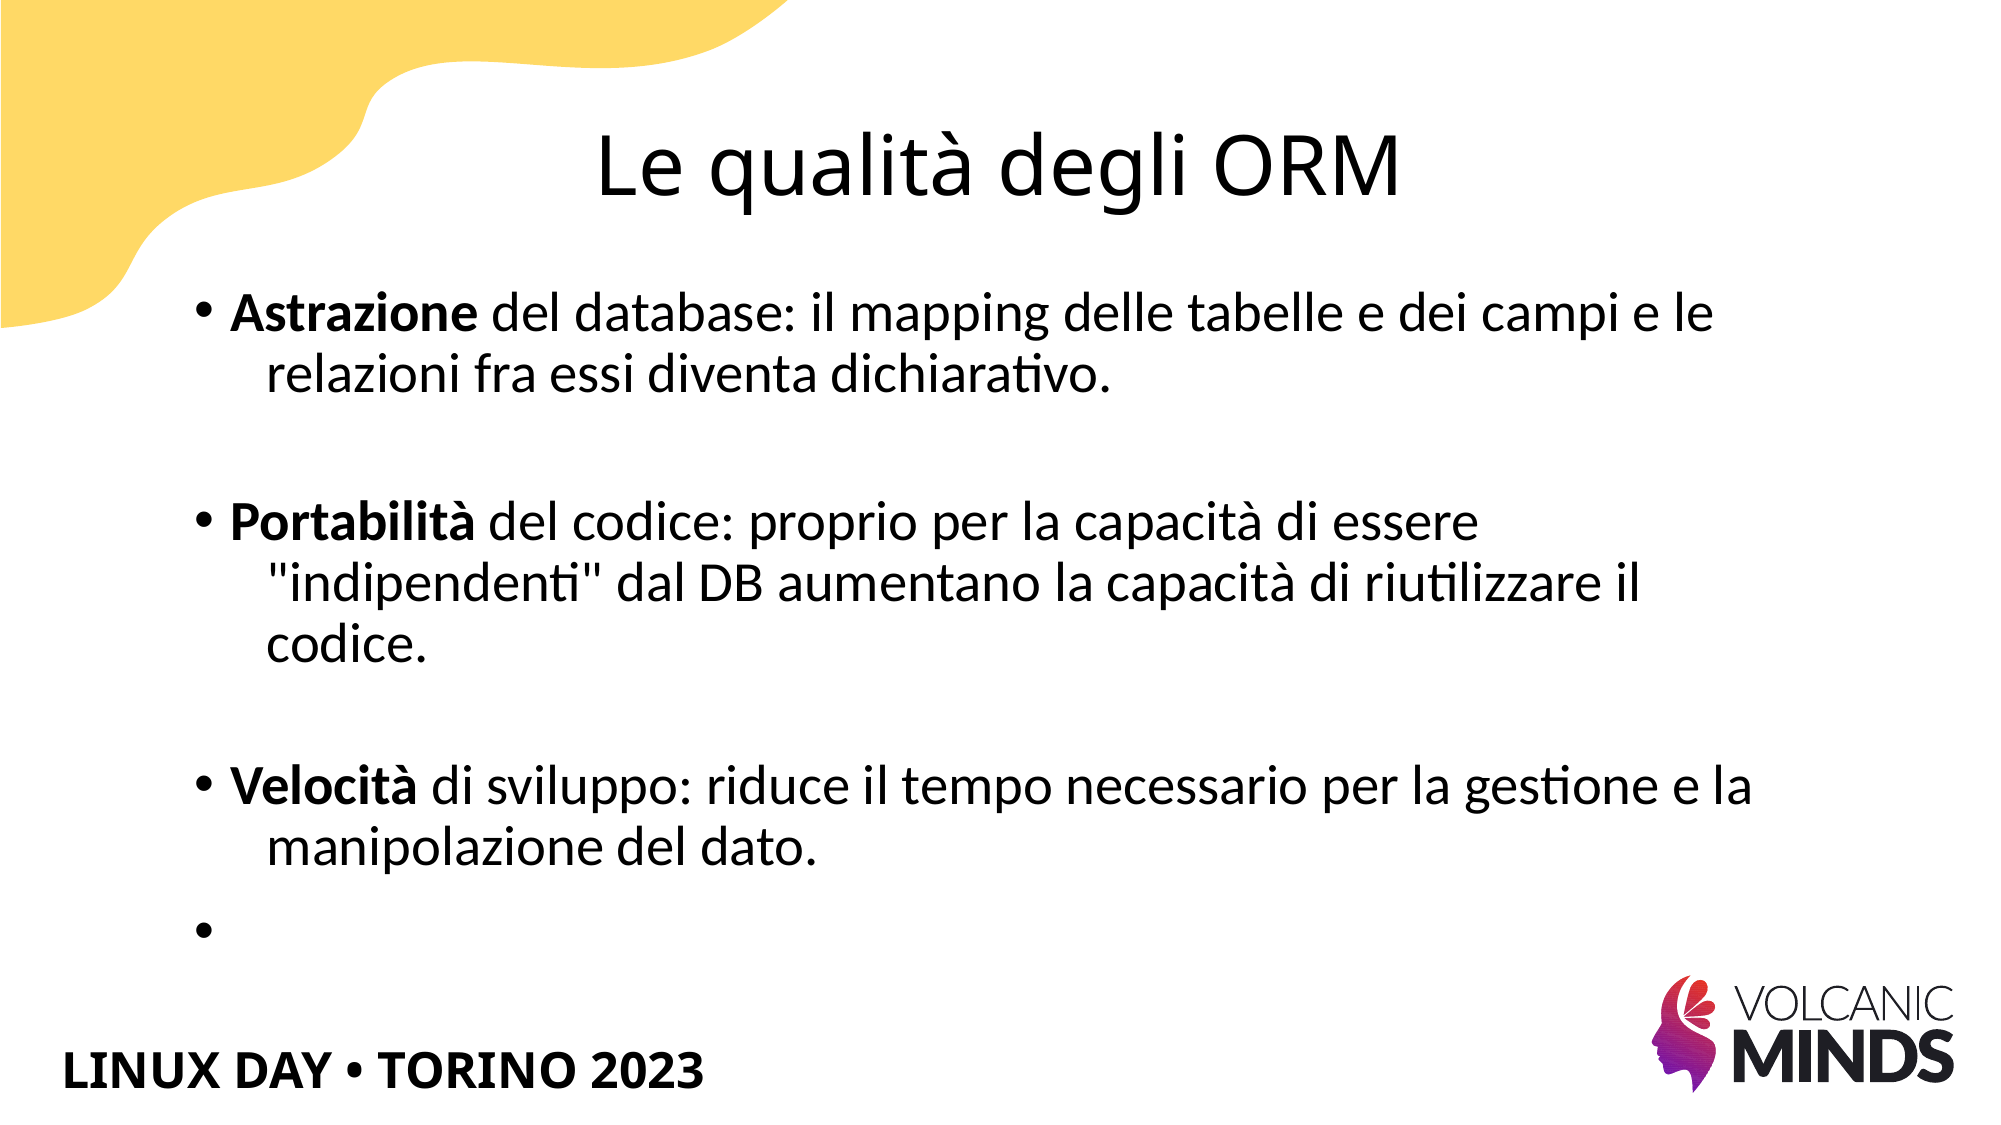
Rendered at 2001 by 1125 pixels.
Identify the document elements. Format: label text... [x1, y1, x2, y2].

picture [0, 0, 906, 631]
title Le qualità degli ORM [137, 59, 1863, 278]
list Astrazione del database: il mapping delle tabelle e dei campi e le relazioni fra essi diventa dichiarativo. Portabilità del codice: proprio per la capacità di essere "indipendenti" dal DB aumentano la capacità di riutilizzare il codice. Velocità di sviluppo: riduce il tempo necessario per la gestione e la manipolazione del dato. [179, 278, 1823, 891]
text_box LINUX DAY • TORINO 2023 [46, 961, 1547, 1107]
picture [1651, 975, 1955, 1093]
